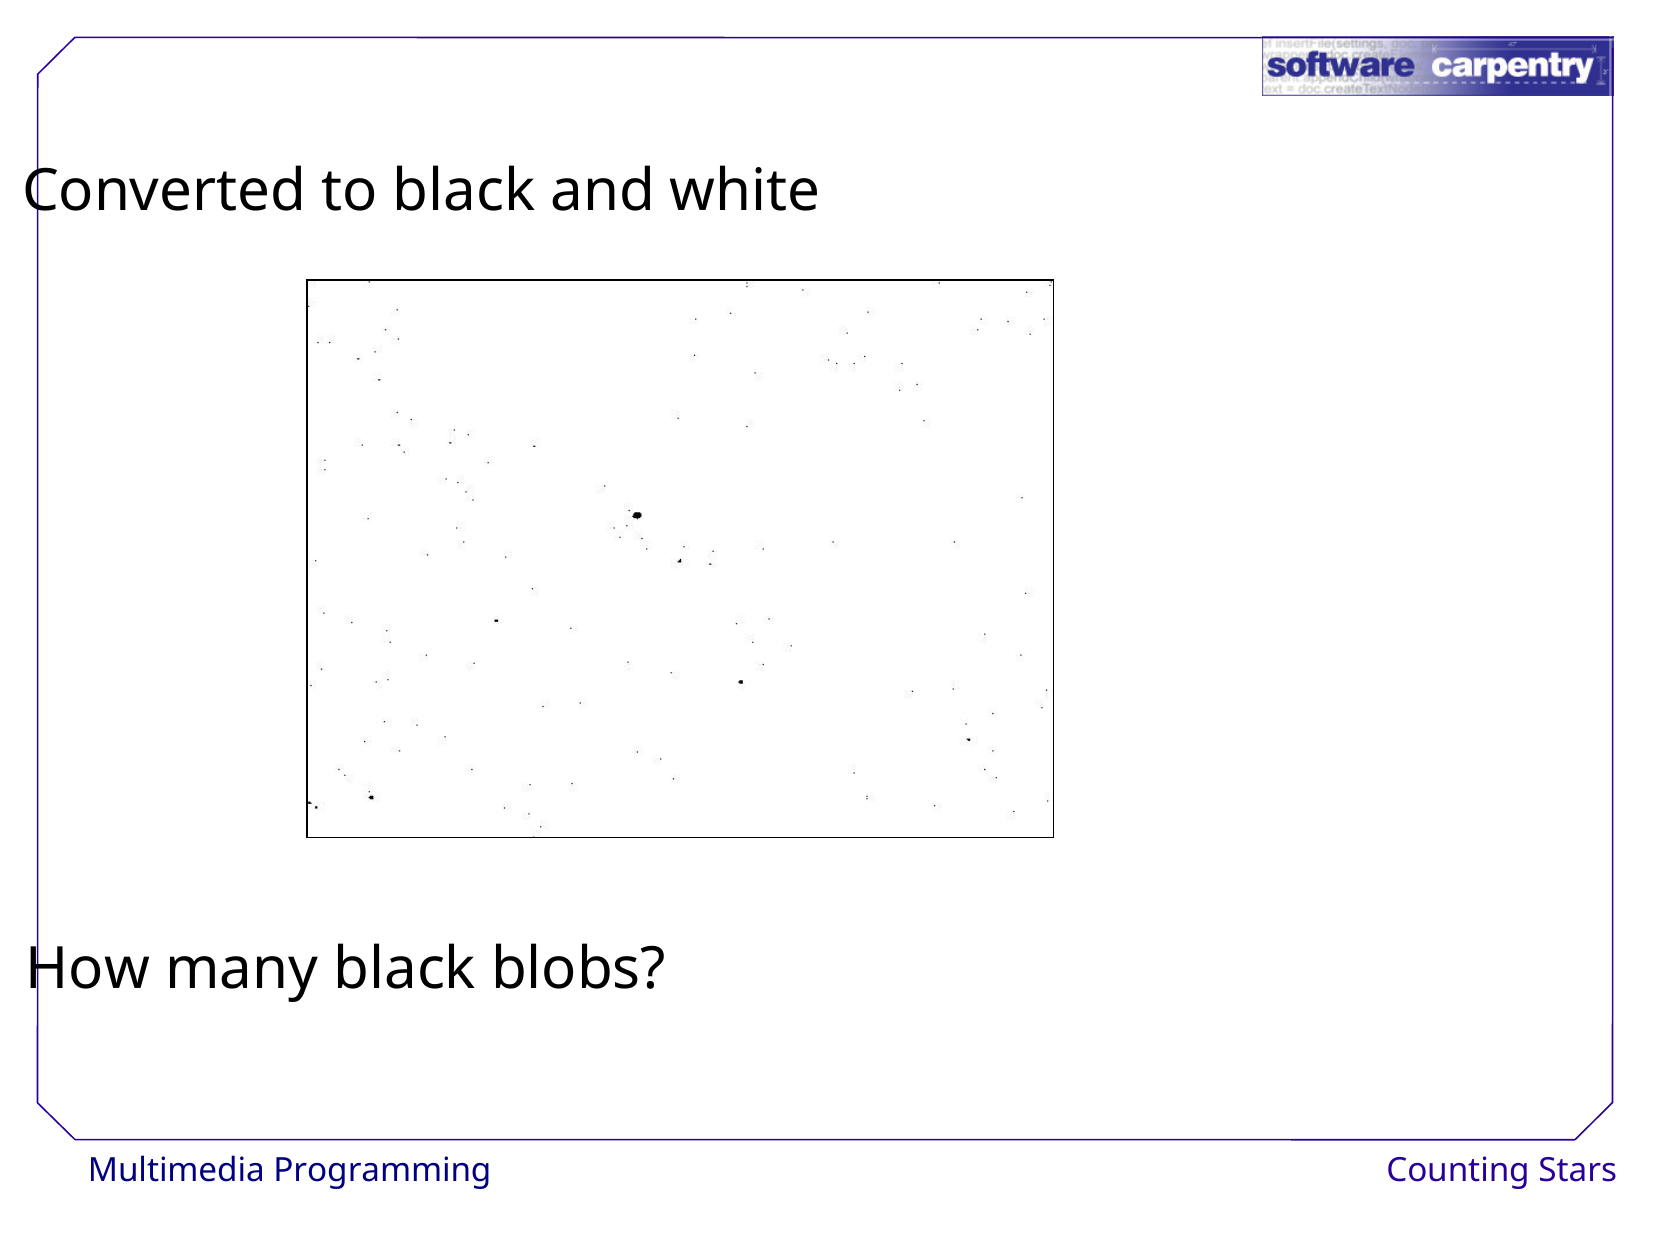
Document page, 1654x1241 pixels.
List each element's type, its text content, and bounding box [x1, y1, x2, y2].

picture [1262, 36, 1614, 96]
text_box How many black blobs? [11, 887, 832, 1008]
text_box Converted to black and white [7, 109, 986, 231]
picture [308, 281, 1053, 837]
